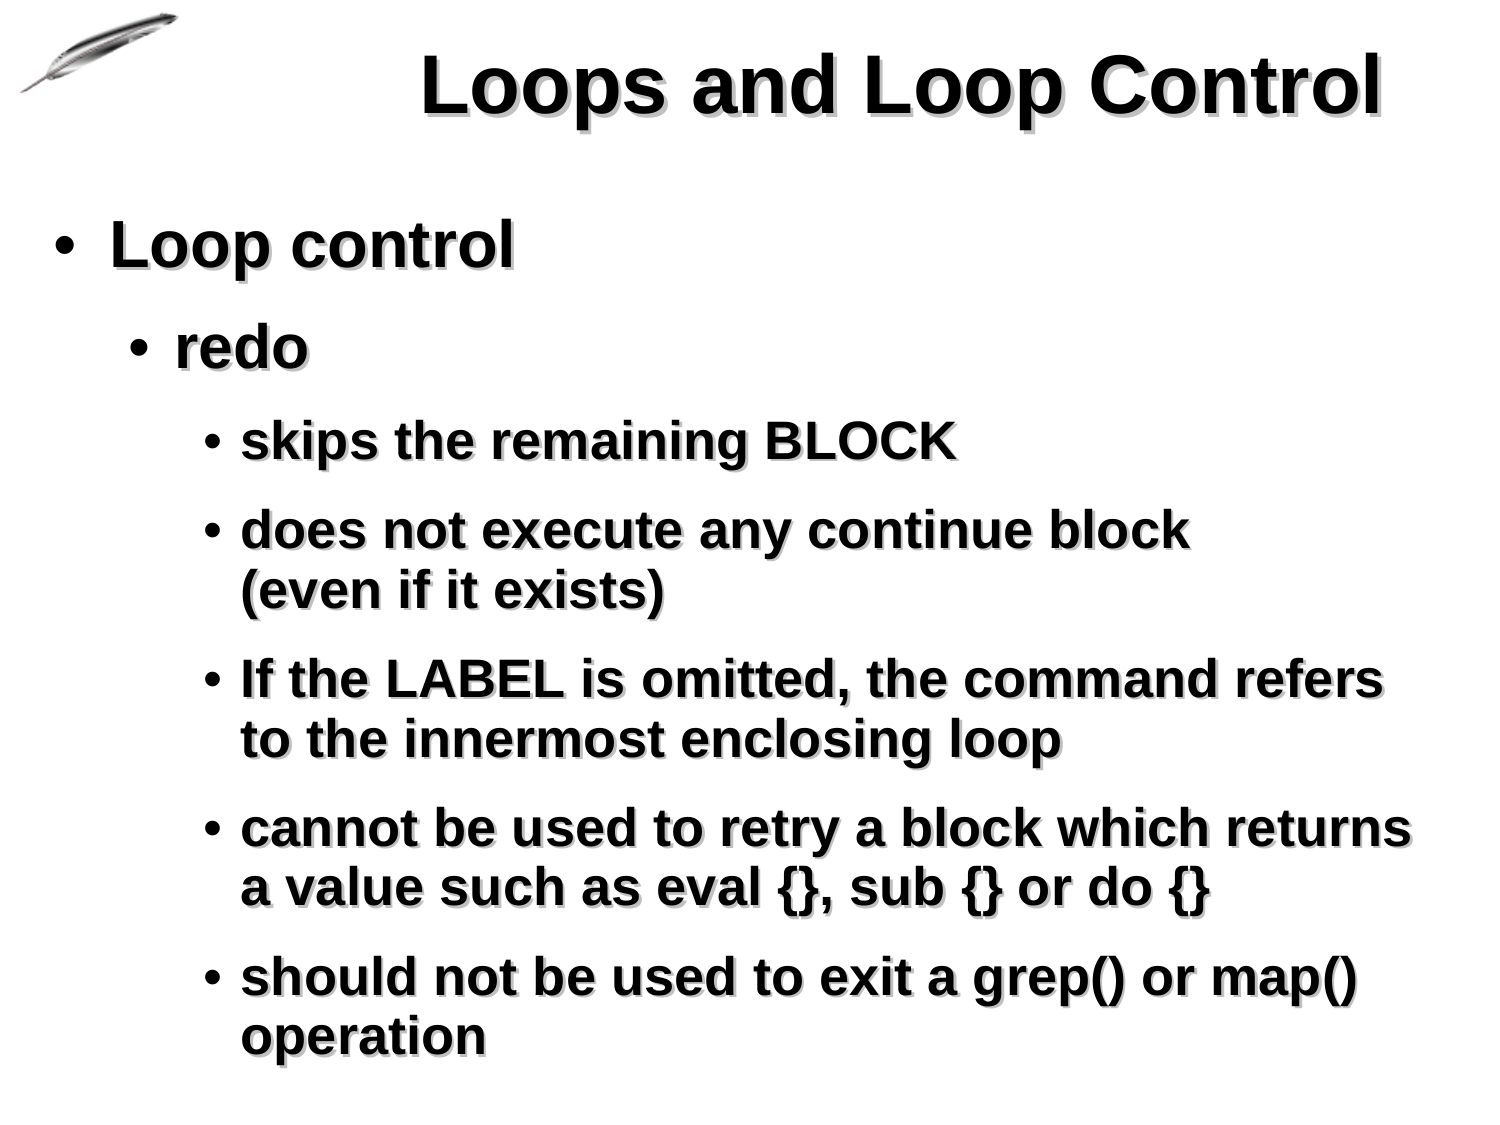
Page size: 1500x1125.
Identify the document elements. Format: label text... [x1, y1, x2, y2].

picture [16, 11, 184, 95]
list Loop control redo skips the remaining BLOCK does not execute any continue block (even if it exists) If the LABEL is omitted, the command refers to the innermost enclosing loop cannot be used to retry a block which returns a value such as eval {}, sub {} or do {} should not be used to exit a grep() or map() operation [53, 207, 1447, 1084]
title Loops and Loop Control [419, 0, 1459, 179]
